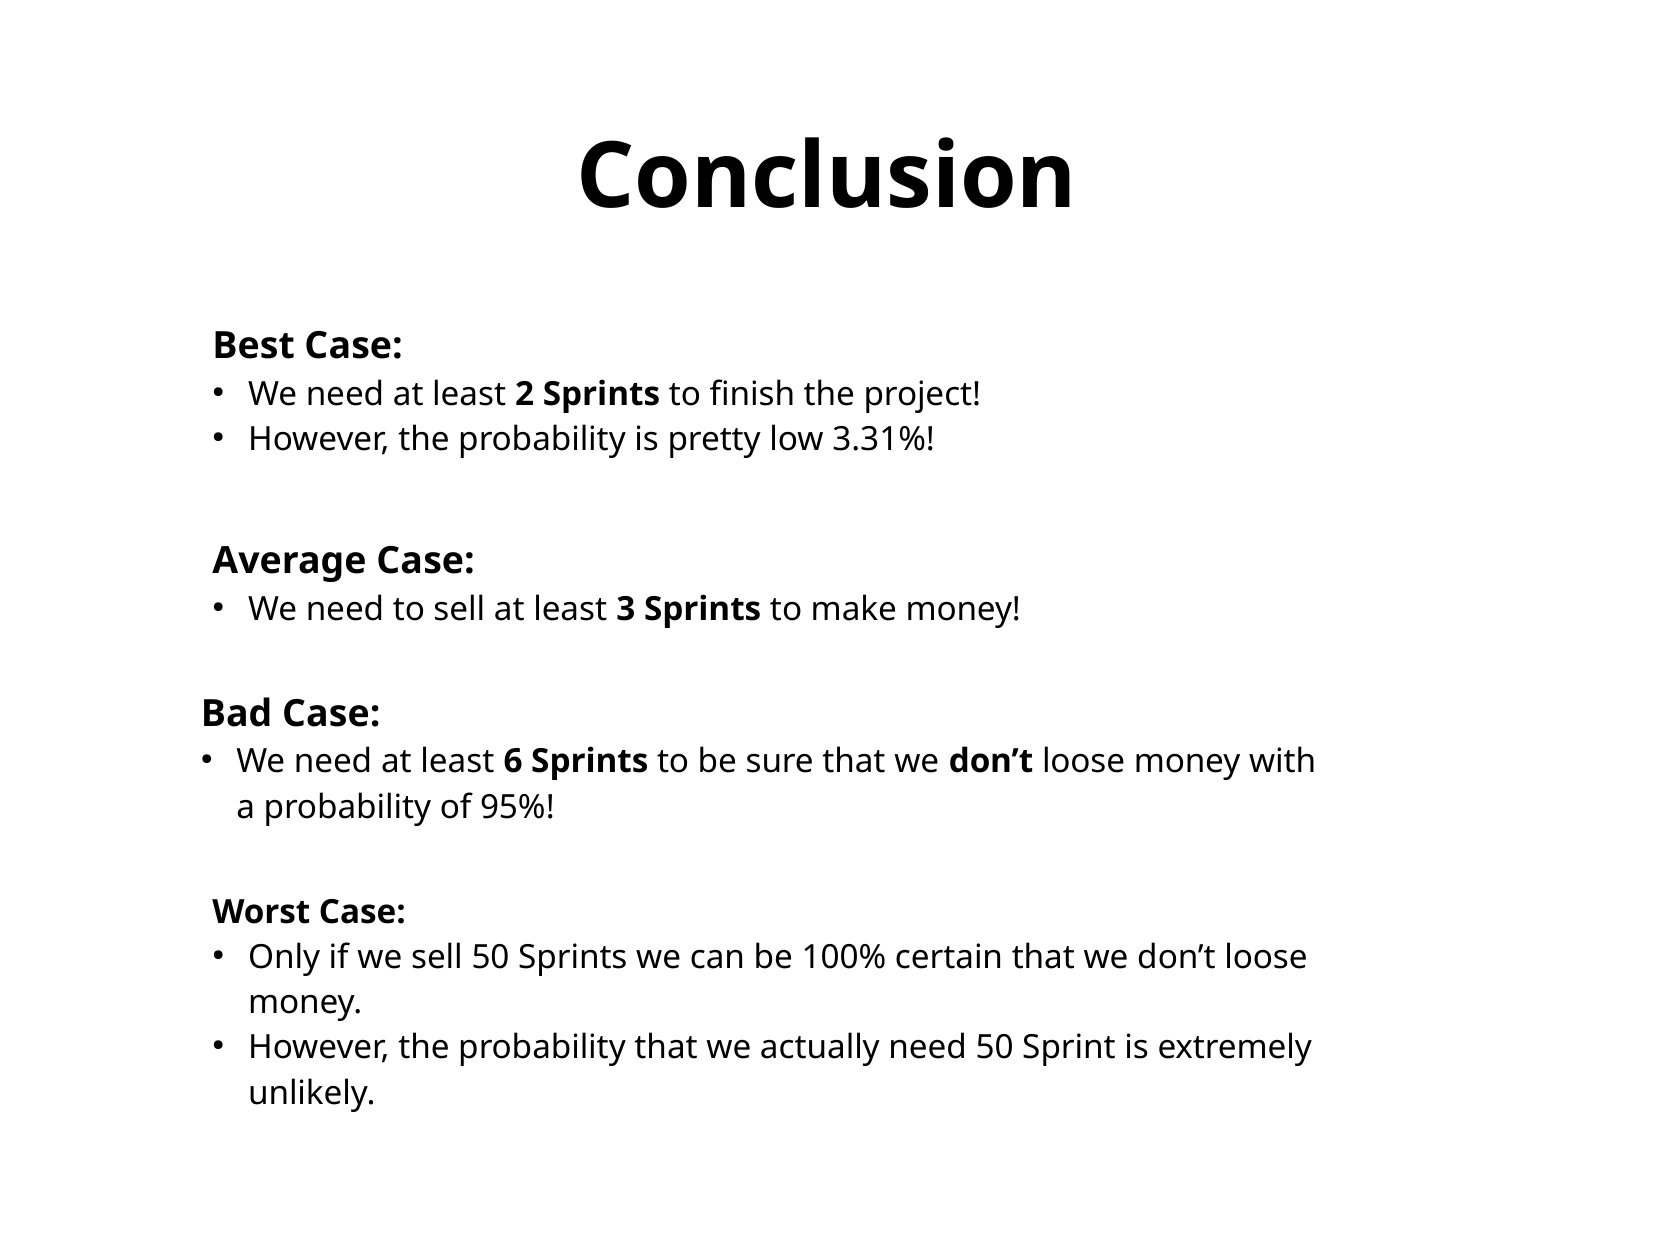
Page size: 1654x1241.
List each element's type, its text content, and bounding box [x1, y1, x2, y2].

title Conclusion [224, 37, 1430, 308]
text_box Bad Case: We need at least 6 Sprints to be sure that we don’t loose money with a probability of 95%! [200, 663, 1323, 851]
text_box Best Case: We need at least 2 Sprints to finish the project! However, the probability is pretty low 3.31%! [212, 283, 1217, 496]
text_box Average Case: We need to sell at least 3 Sprints to make money! [212, 502, 1217, 662]
text_box Worst Case: Only if we sell 50 Sprints we can be 100% certain that we don’t loose money. However, the probability that we actually need 50 Sprint is extremely unlikely. [212, 887, 1335, 1114]
